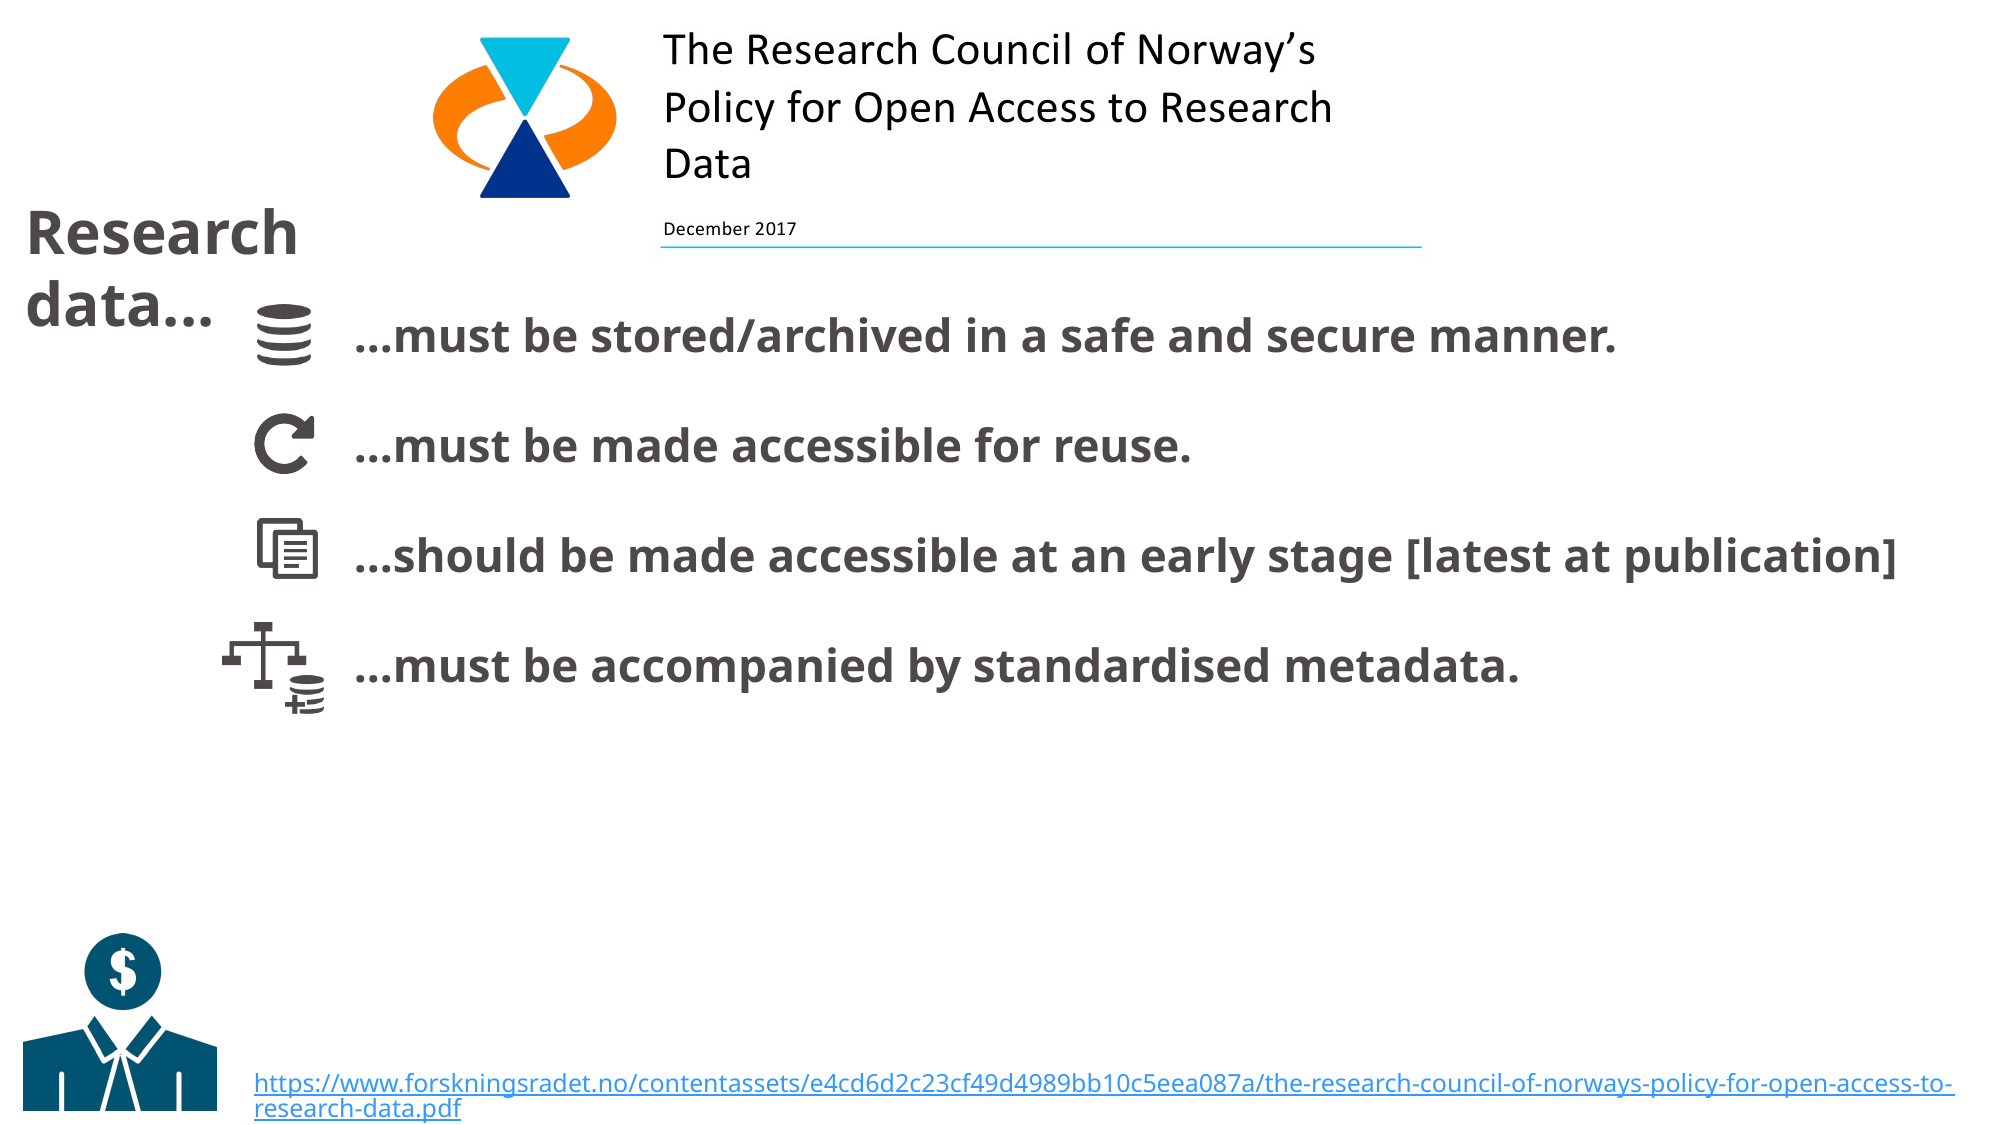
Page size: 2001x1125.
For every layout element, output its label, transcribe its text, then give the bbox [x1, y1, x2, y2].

picture [177, 1072, 181, 1111]
text_box Research data... [10, 178, 503, 354]
picture [60, 1072, 64, 1111]
picture [23, 933, 217, 1111]
picture [650, 20, 1431, 271]
picture [257, 354, 311, 366]
picture [410, 3, 639, 232]
picture [110, 948, 135, 995]
picture [257, 518, 318, 579]
text_box [254, 413, 315, 474]
text_box https://www.forskningsradet.no/contentassets/e4cd6d2c23cf49d4989bb10c5eea087a/the-research-council-of-norways-policy-for-open-access-to-research-data.pdf [238, 1052, 1977, 1125]
text_box ...must be stored/archived in a safe and secure manner. ...must be made accessible for reuse. ...should be made accessible at an early stage [latest at publication] ...must be accompanied by standardised metadata. [338, 292, 2000, 982]
picture [222, 622, 324, 714]
